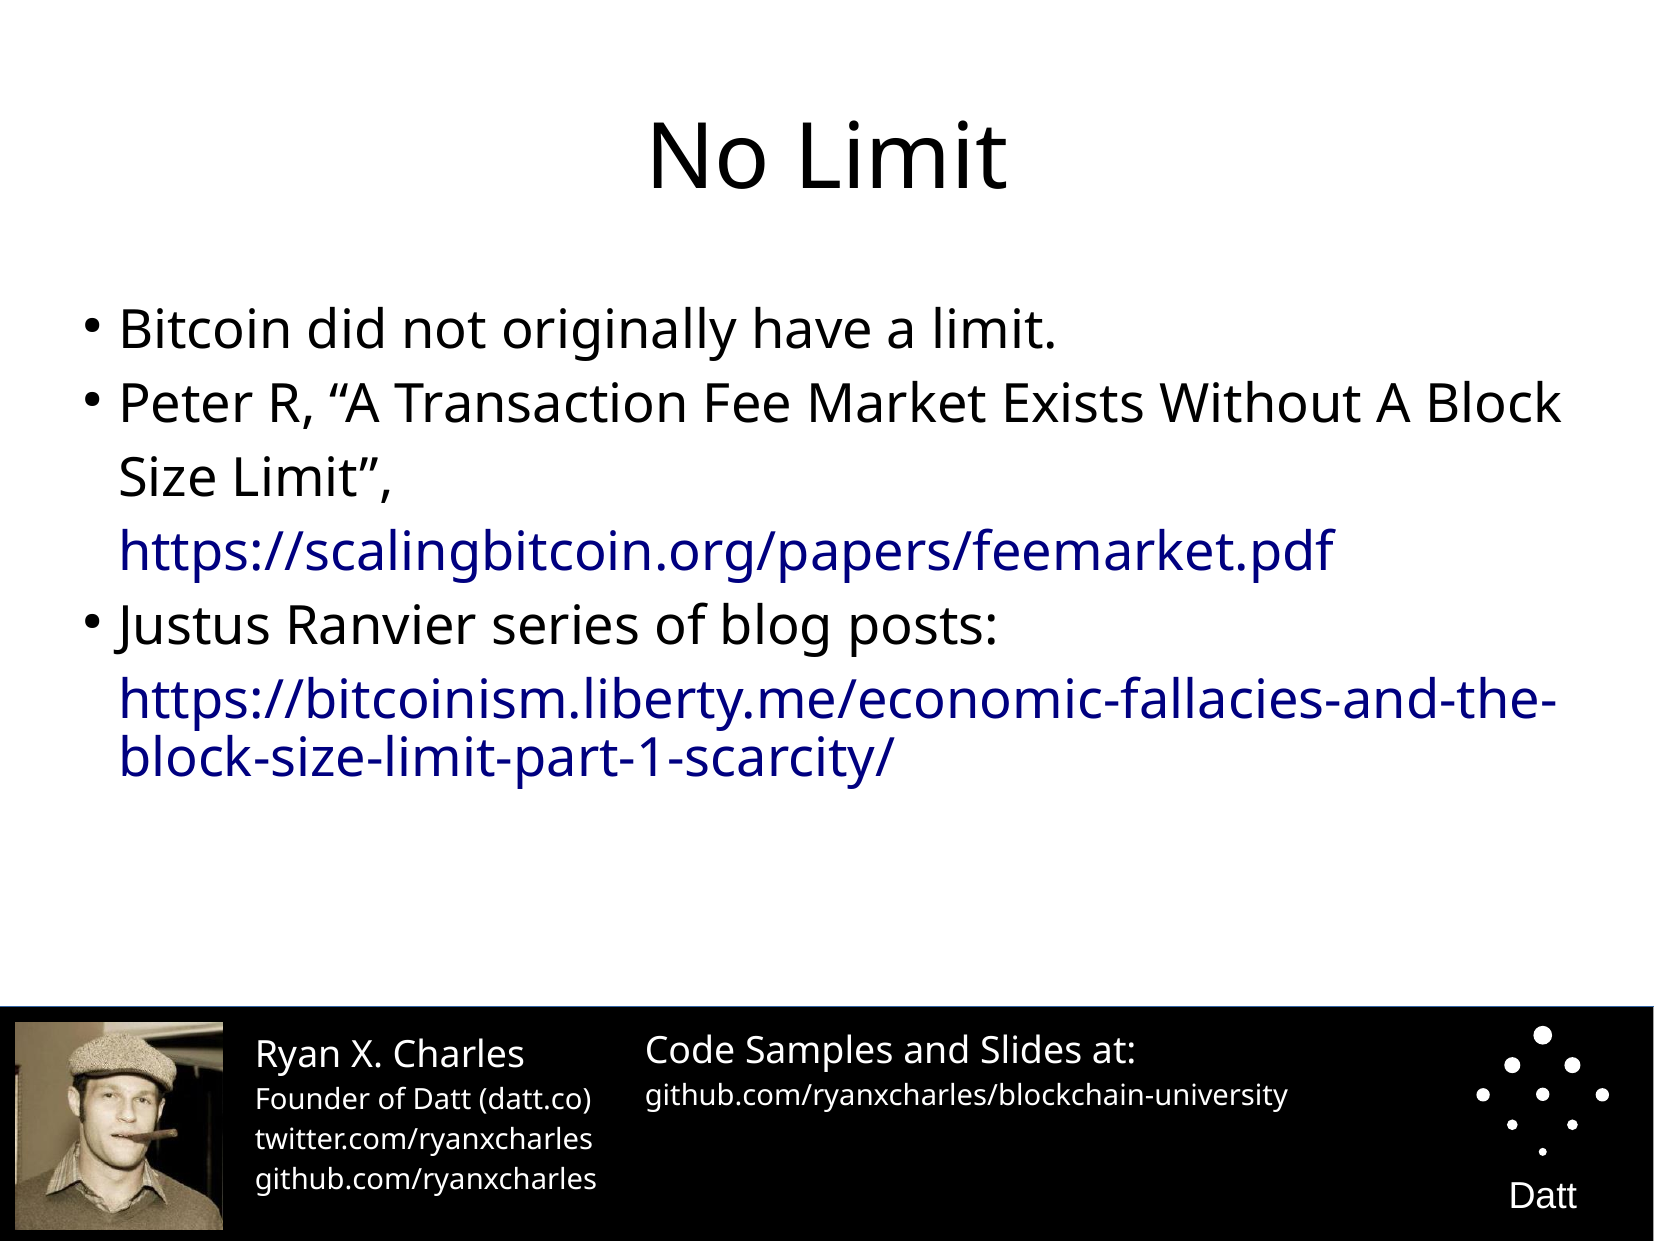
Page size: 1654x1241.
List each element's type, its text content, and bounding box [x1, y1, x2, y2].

title No Limit [82, 49, 1571, 257]
picture [1475, 1023, 1611, 1159]
subtitle Bitcoin did not originally have a limit. Peter R, “A Transaction Fee Market Exists Without A Block Size Limit”, https://scalingbitcoin.org/papers/feemarket.pdf Justus Ranvier series of blog posts: https://bitcoinism.liberty.me/economic-fallacies-and-the-block-size-limit-part-1-scarcity/ [82, 290, 1571, 1006]
text_box Datt [1452, 1167, 1633, 1241]
text_box Code Samples and Slides at: github.com/ryanxcharles/blockchain-university [630, 1015, 1403, 1156]
text_box Ryan X. Charles Founder of Datt (datt.co) twitter.com/ryanxcharles github.com/ryanxcharles [240, 1020, 976, 1241]
picture [15, 1022, 223, 1231]
text_box [0, 1006, 1654, 1241]
